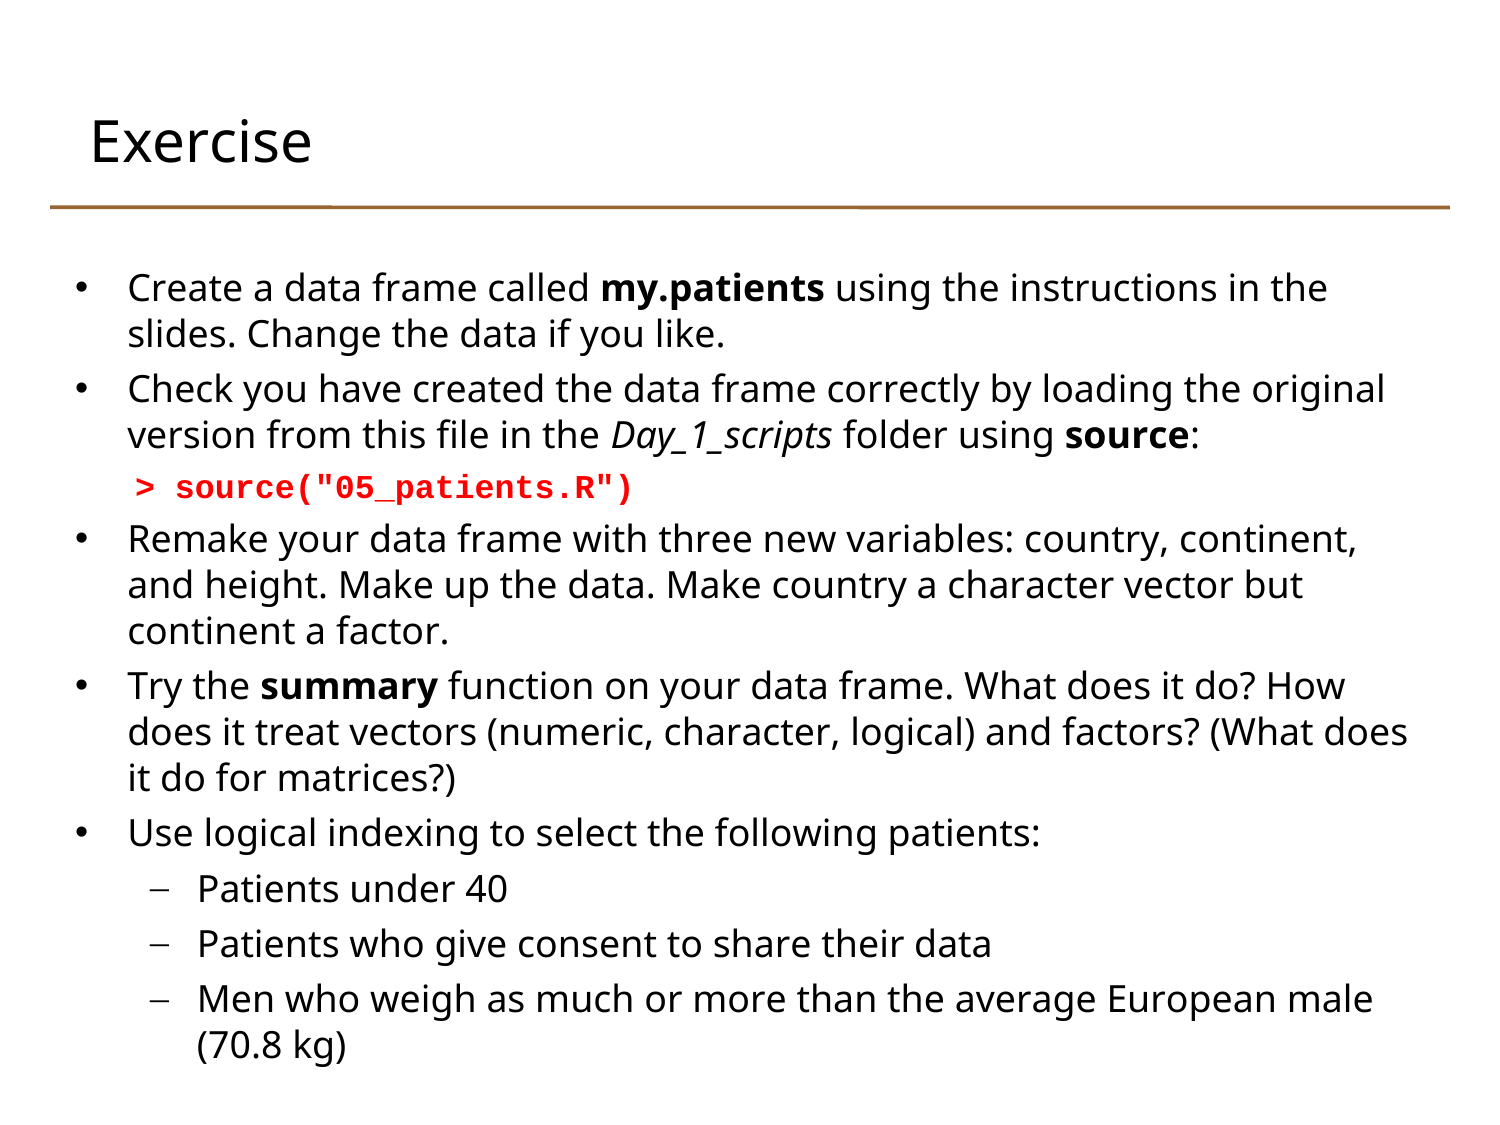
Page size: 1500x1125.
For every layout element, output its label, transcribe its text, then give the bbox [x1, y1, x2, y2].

text_box Exercise [75, 44, 1425, 233]
text_box Create a data frame called my.patients using the instructions in the slides. Change the data if you like. Check you have created the data frame correctly by loading the original version from this file in the Day_1_scripts folder using source: > source("05_patients.R") Remake your data frame with three new variables: country, continent, and height. Make up the data. Make country a character vector but continent a factor. Try the summary function on your data frame. What does it do? How does it treat vectors (numeric, character, logical) and factors? (What does it do for matrices?) Use logical indexing to select the following patients: Patients under 40 Patients who give consent to share their data Men who weigh as much or more than the average European male (70.8 kg) [75, 263, 1425, 1006]
